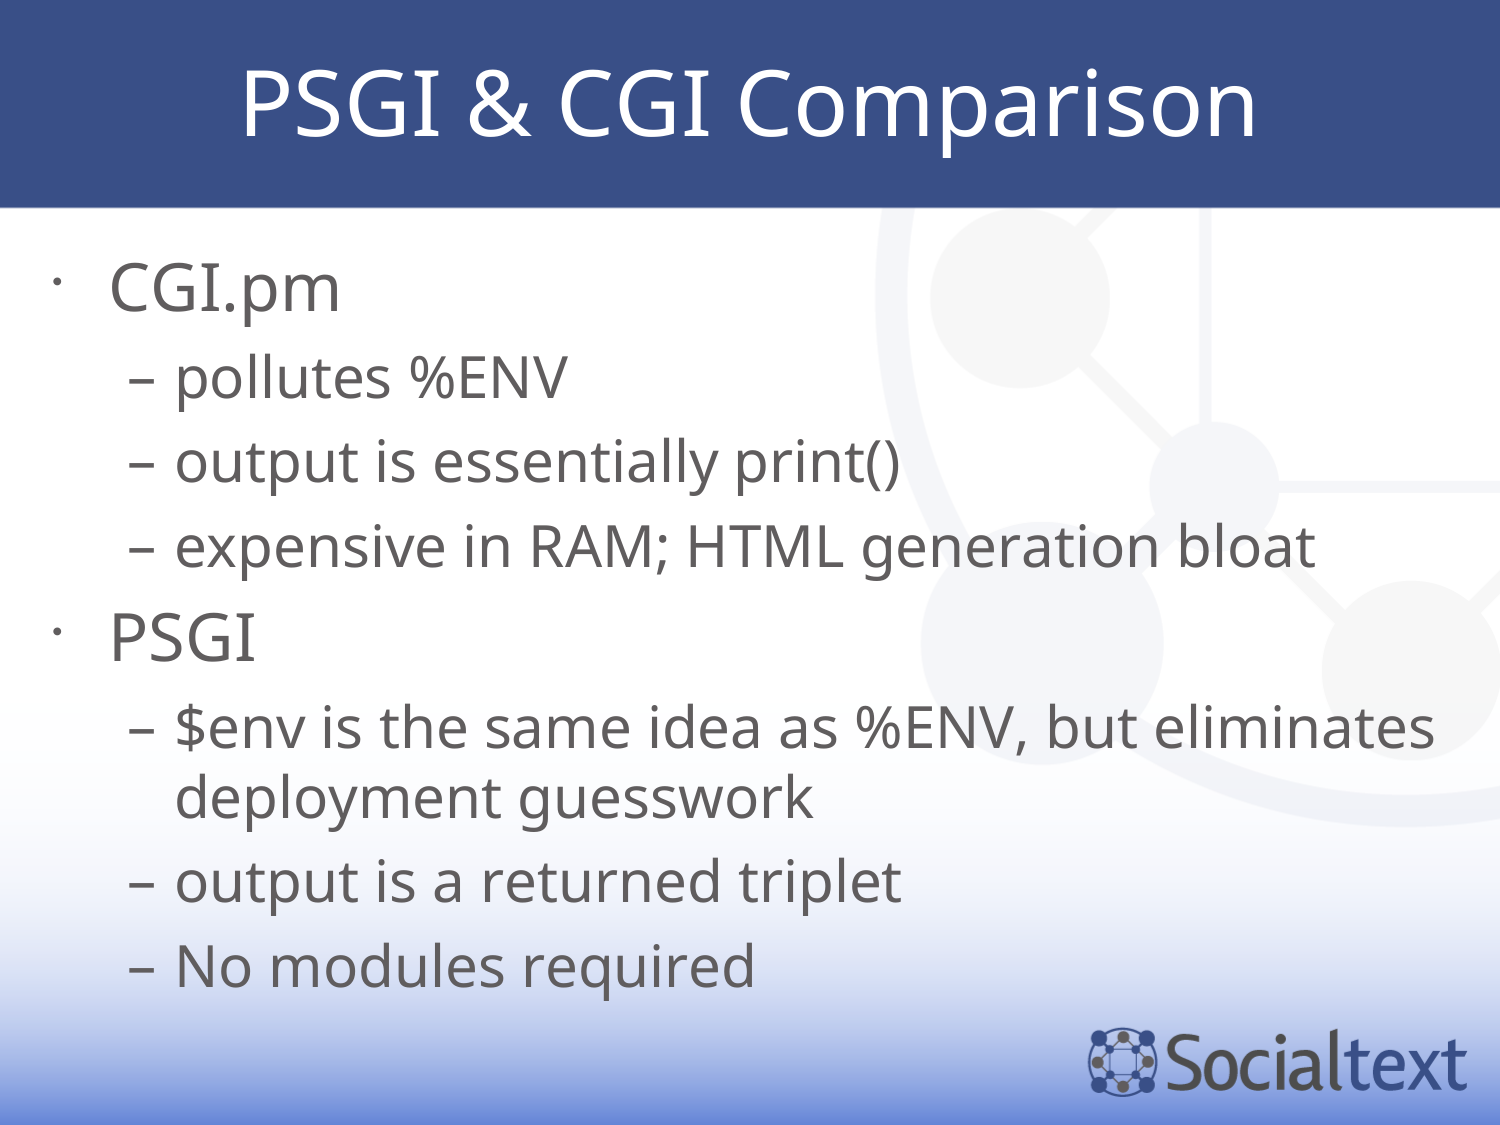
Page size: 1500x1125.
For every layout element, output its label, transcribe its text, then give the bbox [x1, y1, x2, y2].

picture [0, 0, 1500, 1125]
list CGI.pm pollutes %ENV output is essentially print() expensive in RAM; HTML generation bloat PSGI $env is the same idea as %ENV, but eliminates deployment guesswork output is a returned triplet No modules required [37, 237, 1463, 1007]
title PSGI & CGI Comparison [12, 0, 1488, 214]
